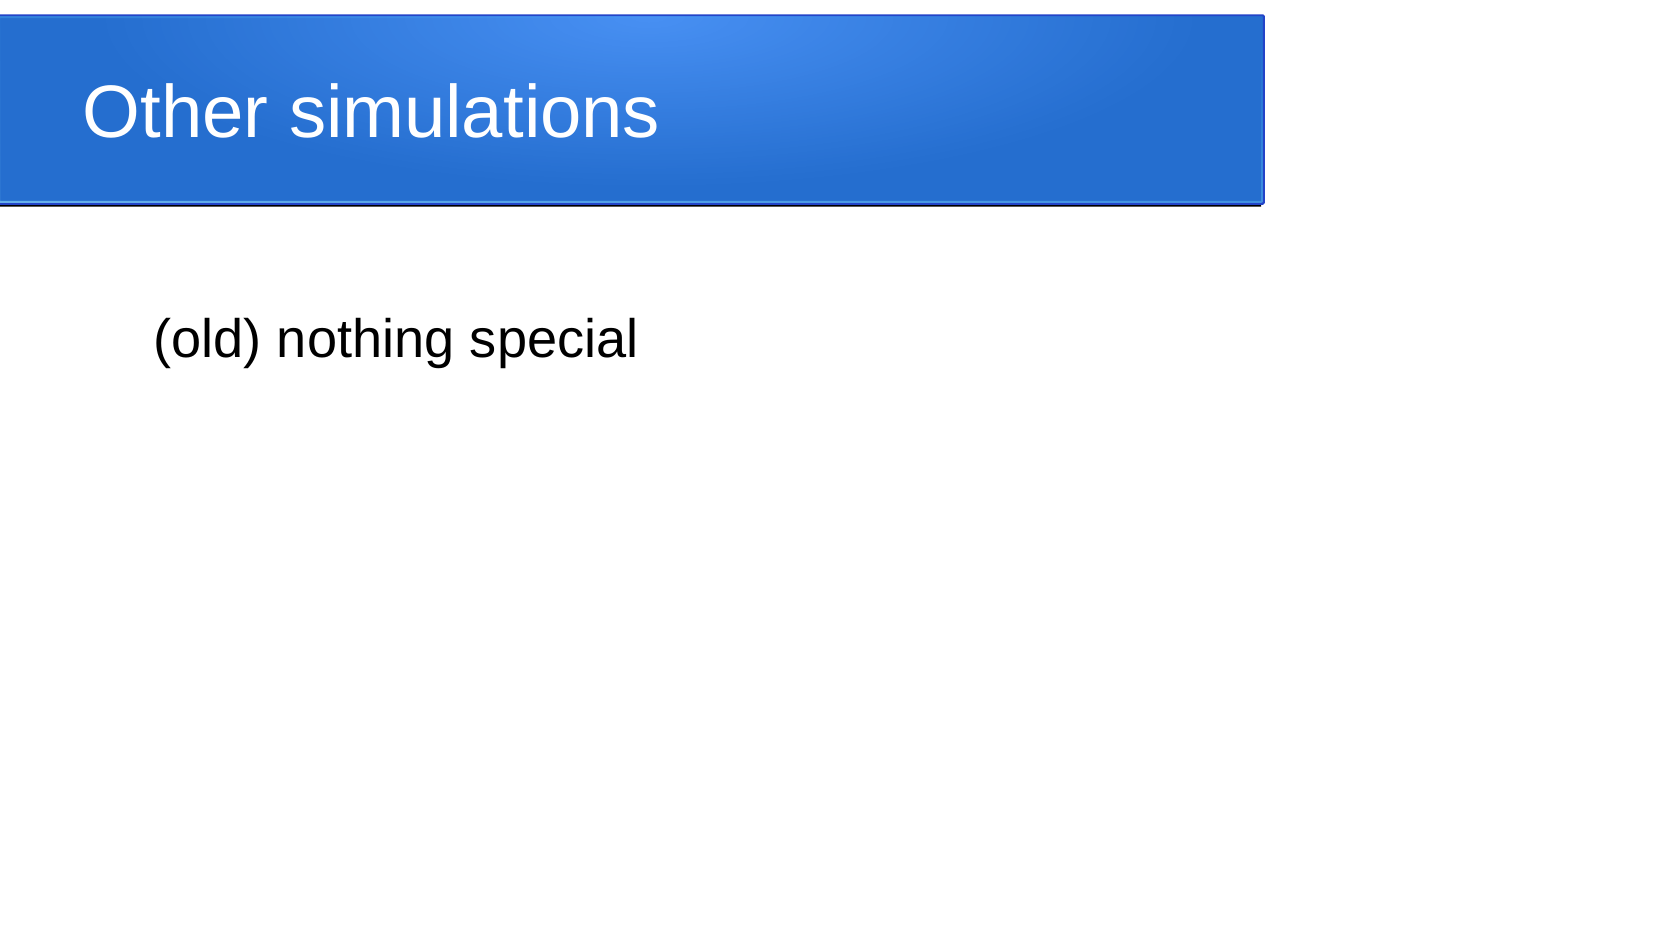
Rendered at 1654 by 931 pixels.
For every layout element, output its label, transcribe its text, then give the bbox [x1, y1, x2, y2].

title Other simulations [82, 35, 1235, 189]
list (old) nothing special [82, 224, 1571, 764]
